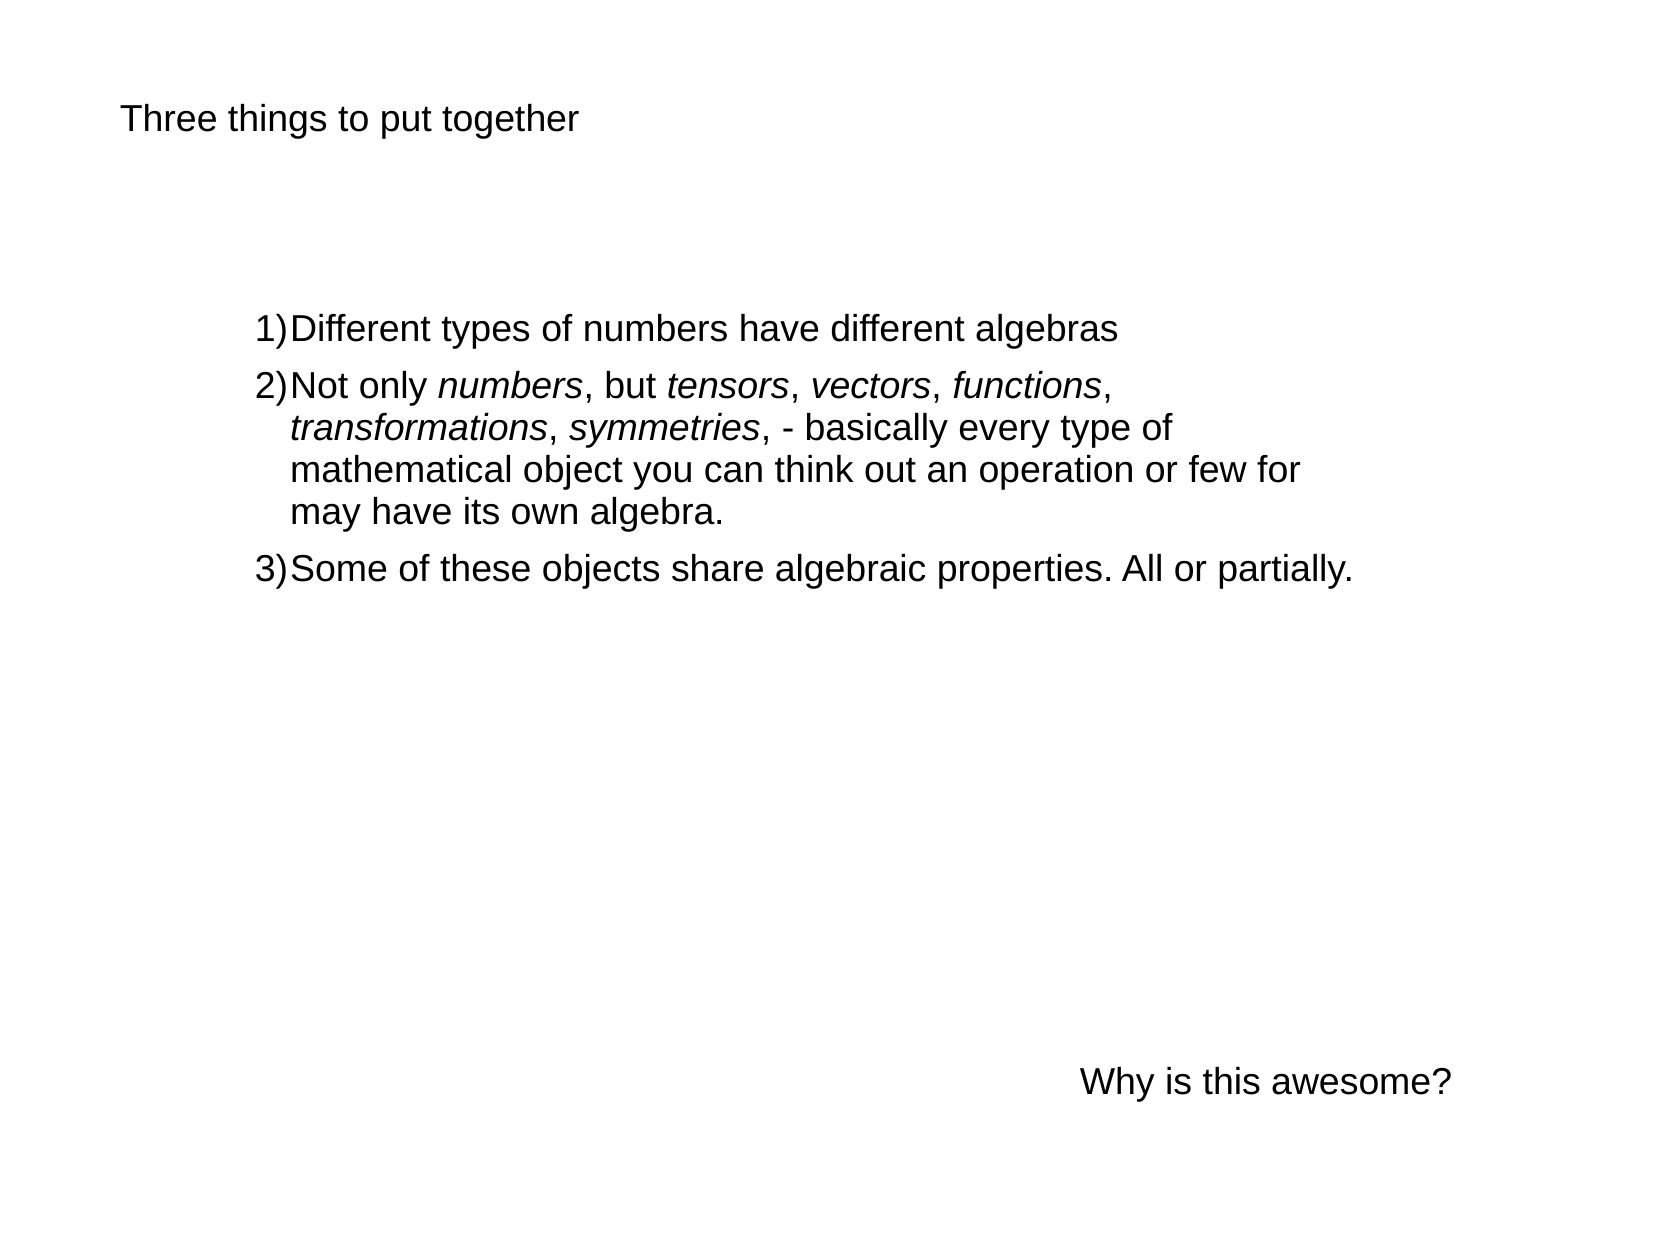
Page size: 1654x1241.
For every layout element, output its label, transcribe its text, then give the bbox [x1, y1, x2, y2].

text_box Different types of numbers have different algebras Not only numbers, but tensors, vectors, functions, transformations, symmetries, - basically every type of mathematical object you can think out an operation or few for may have its own algebra. Some of these objects share algebraic properties. All or partially. [240, 300, 1381, 736]
text_box Three things to put together [105, 90, 741, 147]
text_box Why is this awesome? [1065, 1053, 1531, 1111]
